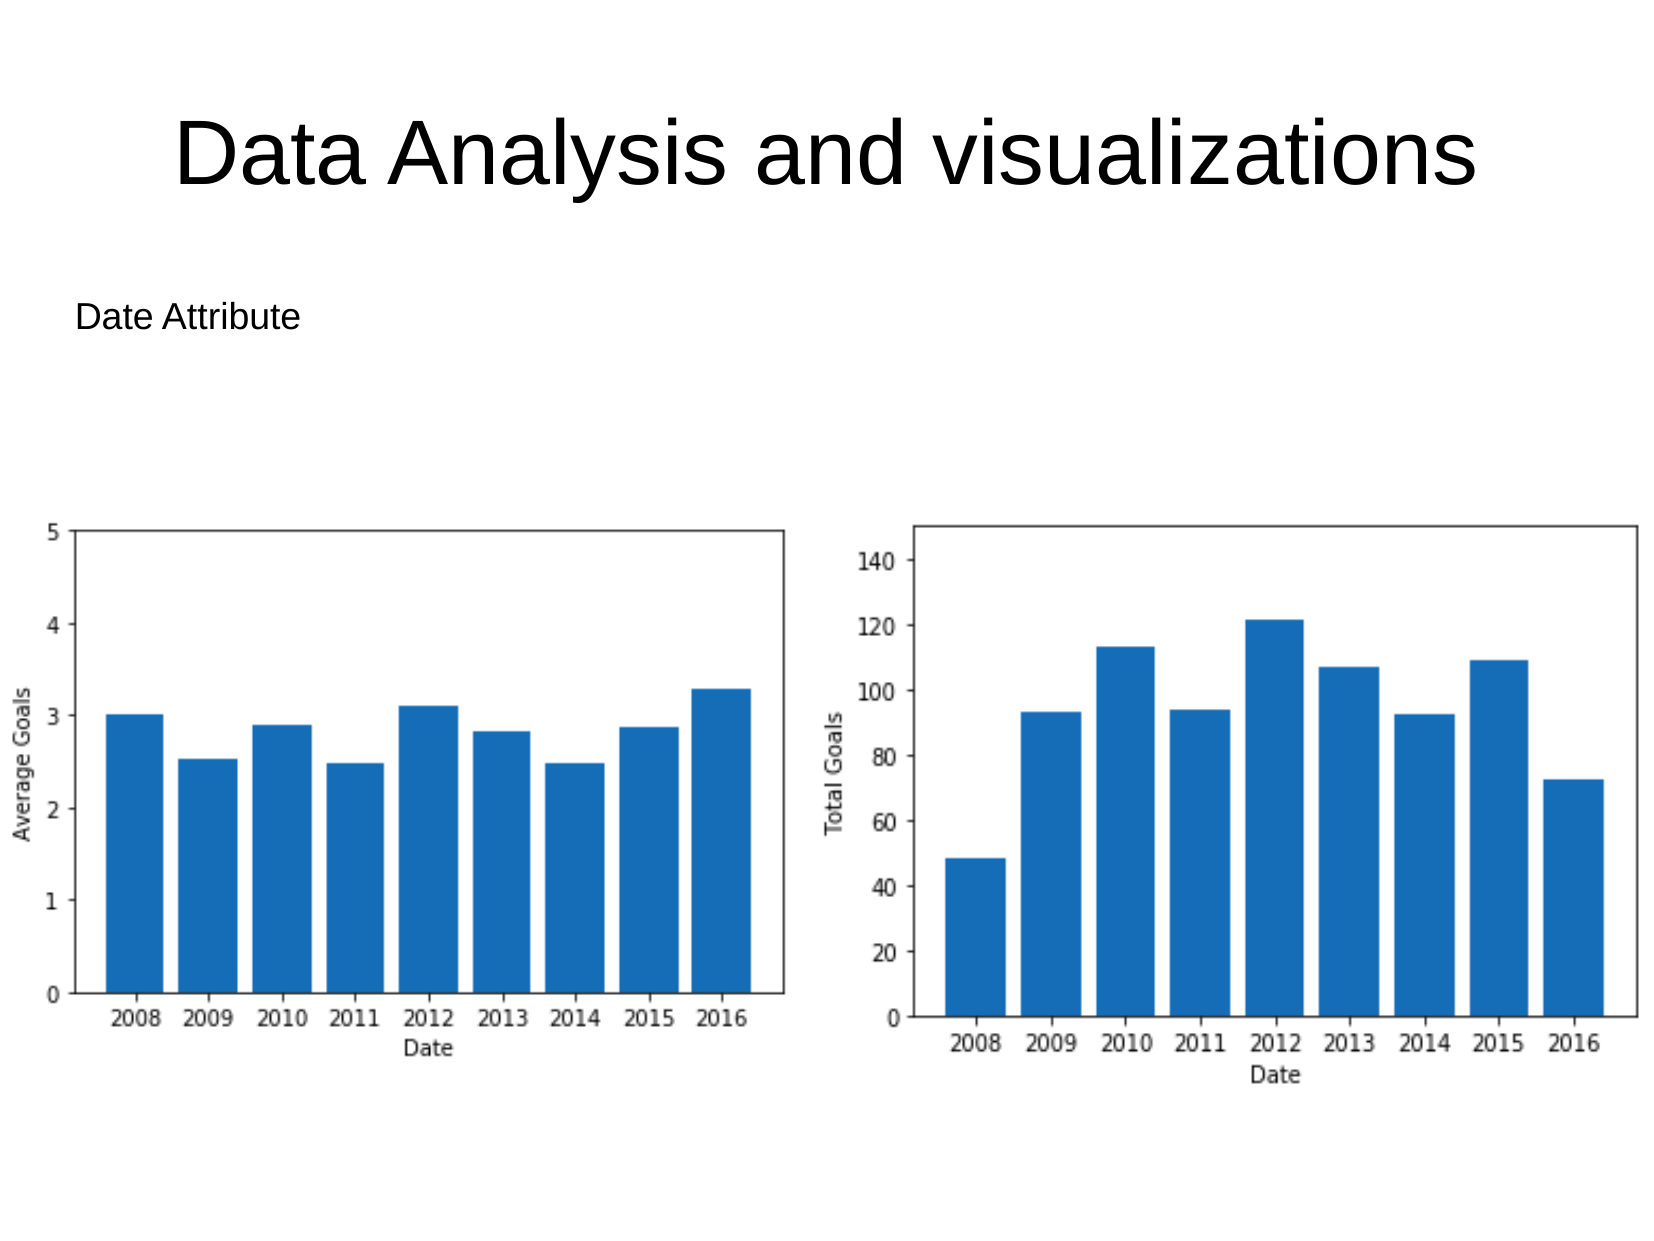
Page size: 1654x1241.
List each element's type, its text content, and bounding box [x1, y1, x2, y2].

title Data Analysis and visualizations [82, 49, 1571, 257]
picture [9, 509, 796, 1066]
text_box Date Attribute [60, 288, 556, 346]
picture [812, 501, 1654, 1096]
